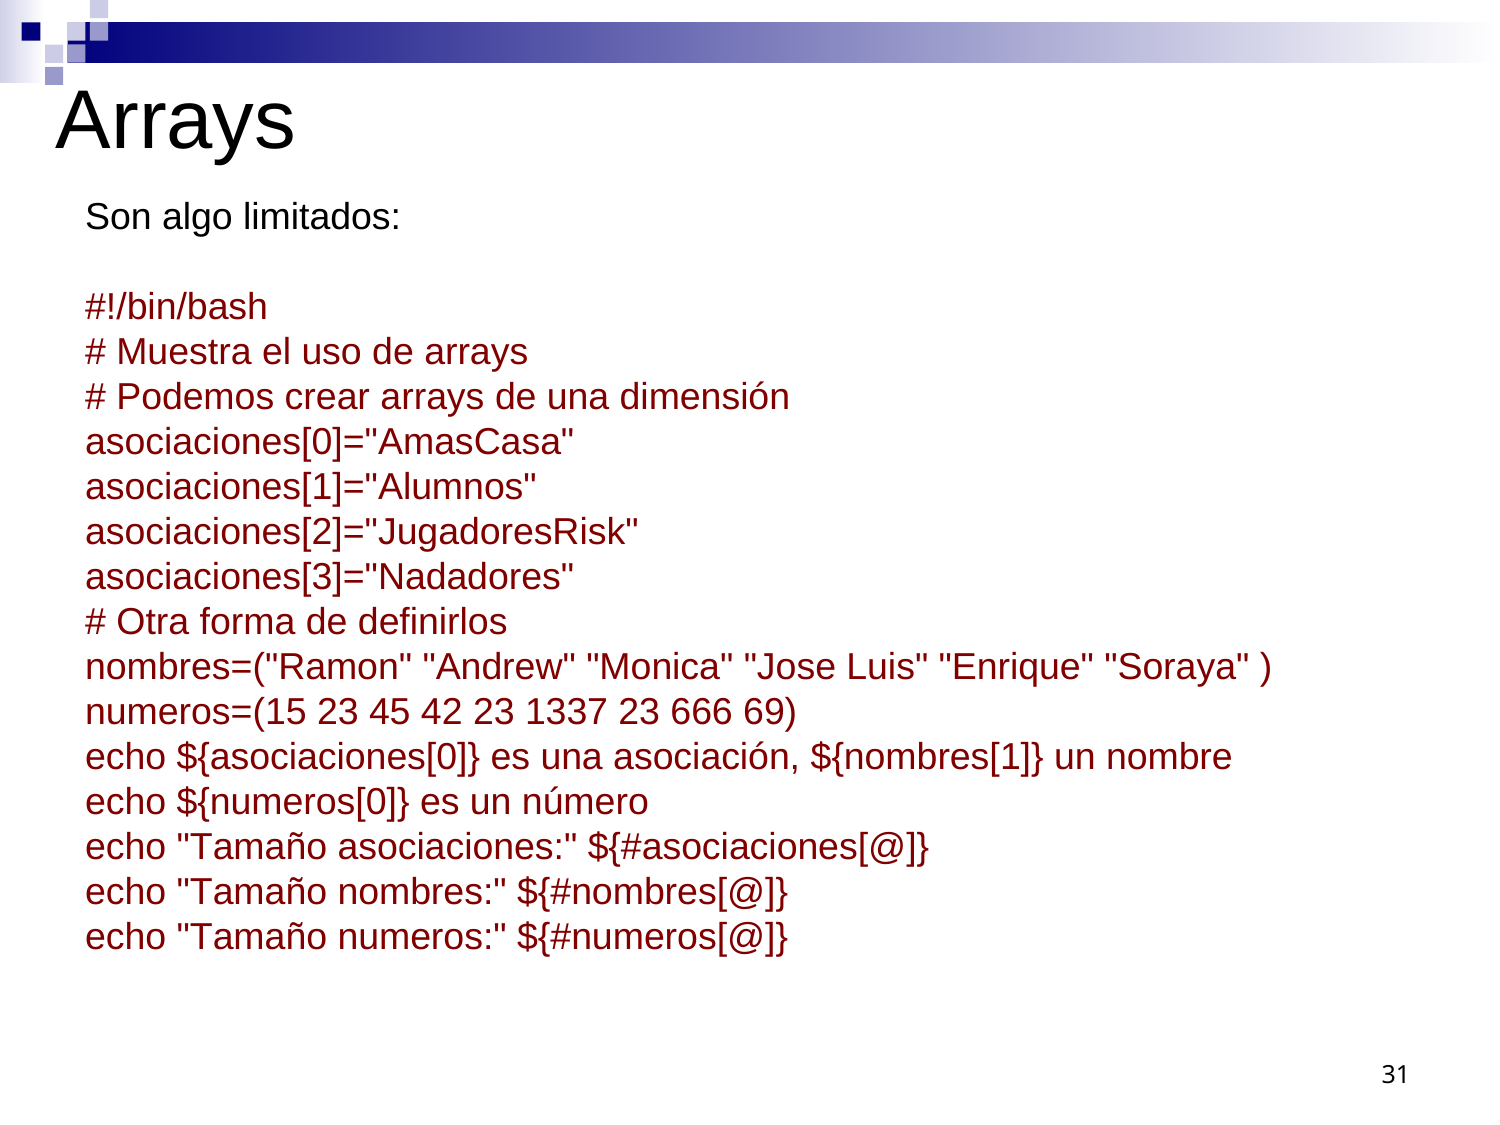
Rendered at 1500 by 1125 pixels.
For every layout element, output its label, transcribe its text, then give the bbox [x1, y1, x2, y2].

text_box Son algo limitados: #!/bin/bash # Muestra el uso de arrays # Podemos crear arrays de una dimensión asociaciones[0]="AmasCasa" asociaciones[1]="Alumnos" asociaciones[2]="JugadoresRisk" asociaciones[3]="Nadadores" # Otra forma de definirlos nombres=("Ramon" "Andrew" "Monica" "Jose Luis" "Enrique" "Soraya" ) numeros=(15 23 45 42 23 1337 23 666 69) echo ${asociaciones[0]} es una asociación, ${nombres[1]} un nombre echo ${numeros[0]} es un número echo "Tamaño asociaciones:" ${#asociaciones[@]} echo "Tamaño nombres:" ${#nombres[@]} echo "Tamaño numeros:" ${#numeros[@]} [70, 184, 1500, 1024]
text_box <número> [1074, 1025, 1426, 1101]
text_box Arrays [41, 57, 1500, 173]
